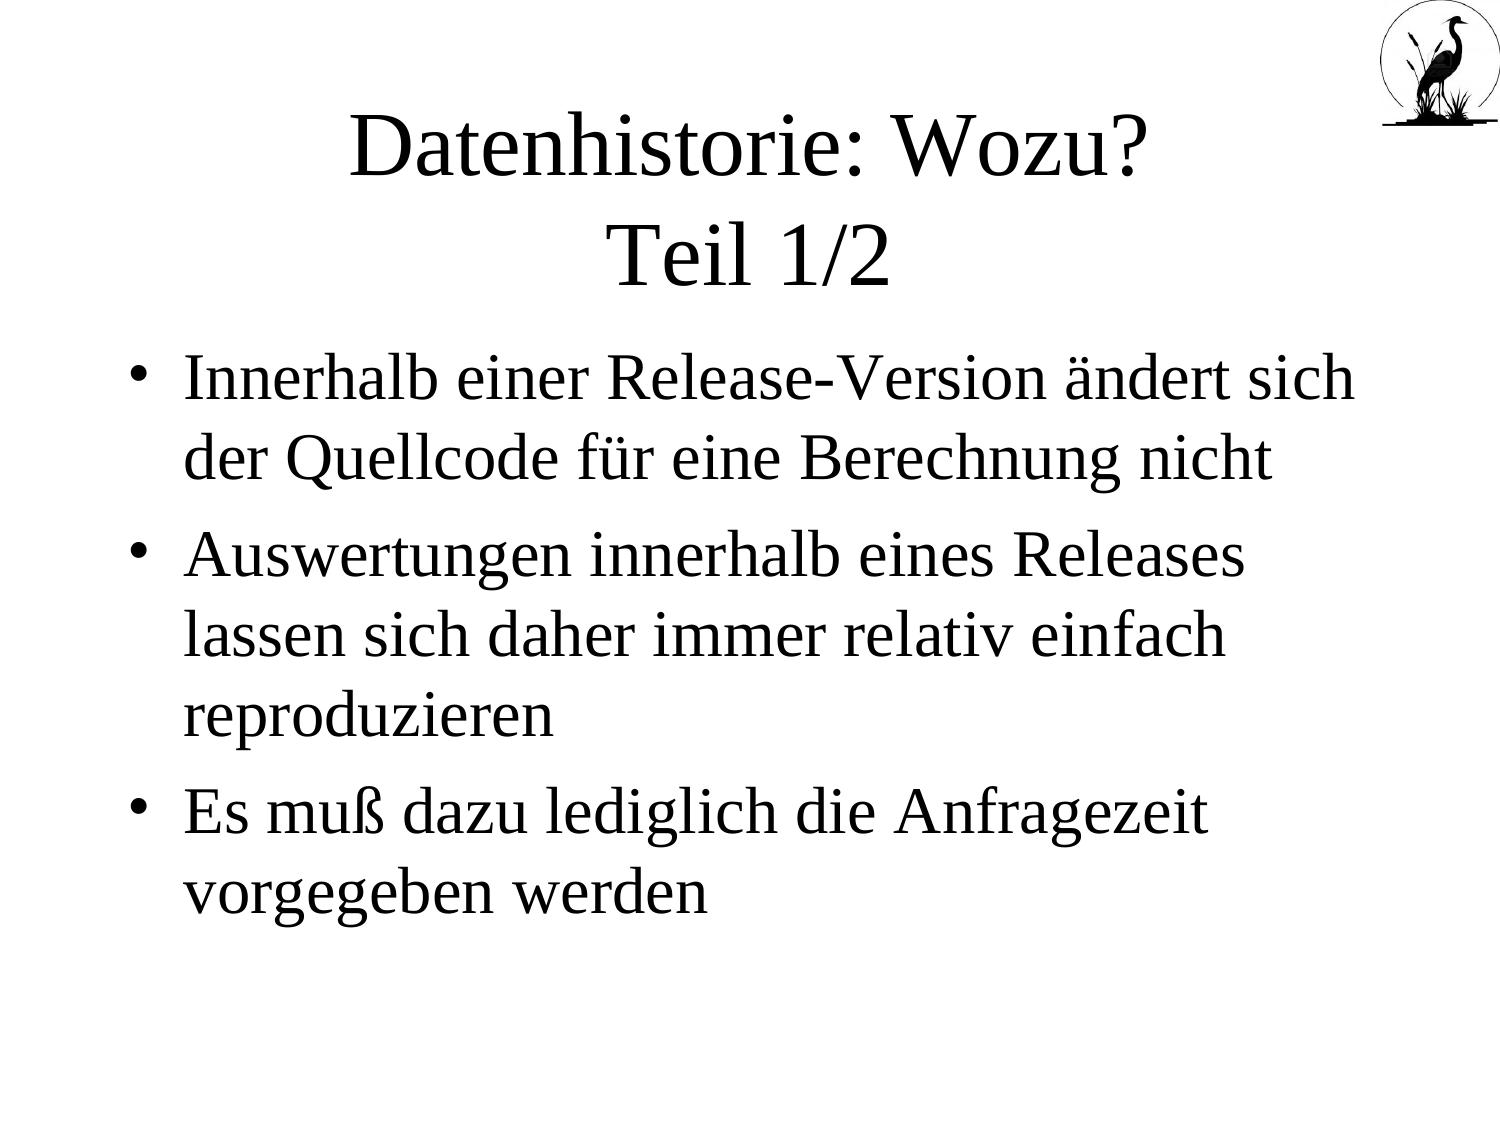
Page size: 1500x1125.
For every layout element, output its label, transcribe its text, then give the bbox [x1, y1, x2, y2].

list Innerhalb einer Release-Version ändert sich der Quellcode für eine Berechnung nicht Auswertungen innerhalb eines Releases lassen sich daher immer relativ einfach reproduzieren Es muß dazu lediglich die Anfragezeit vorgegeben werden [112, 324, 1388, 1001]
title Datenhistorie: Wozu? Teil 1/2 [112, 76, 1388, 312]
picture [1380, 0, 1500, 126]
